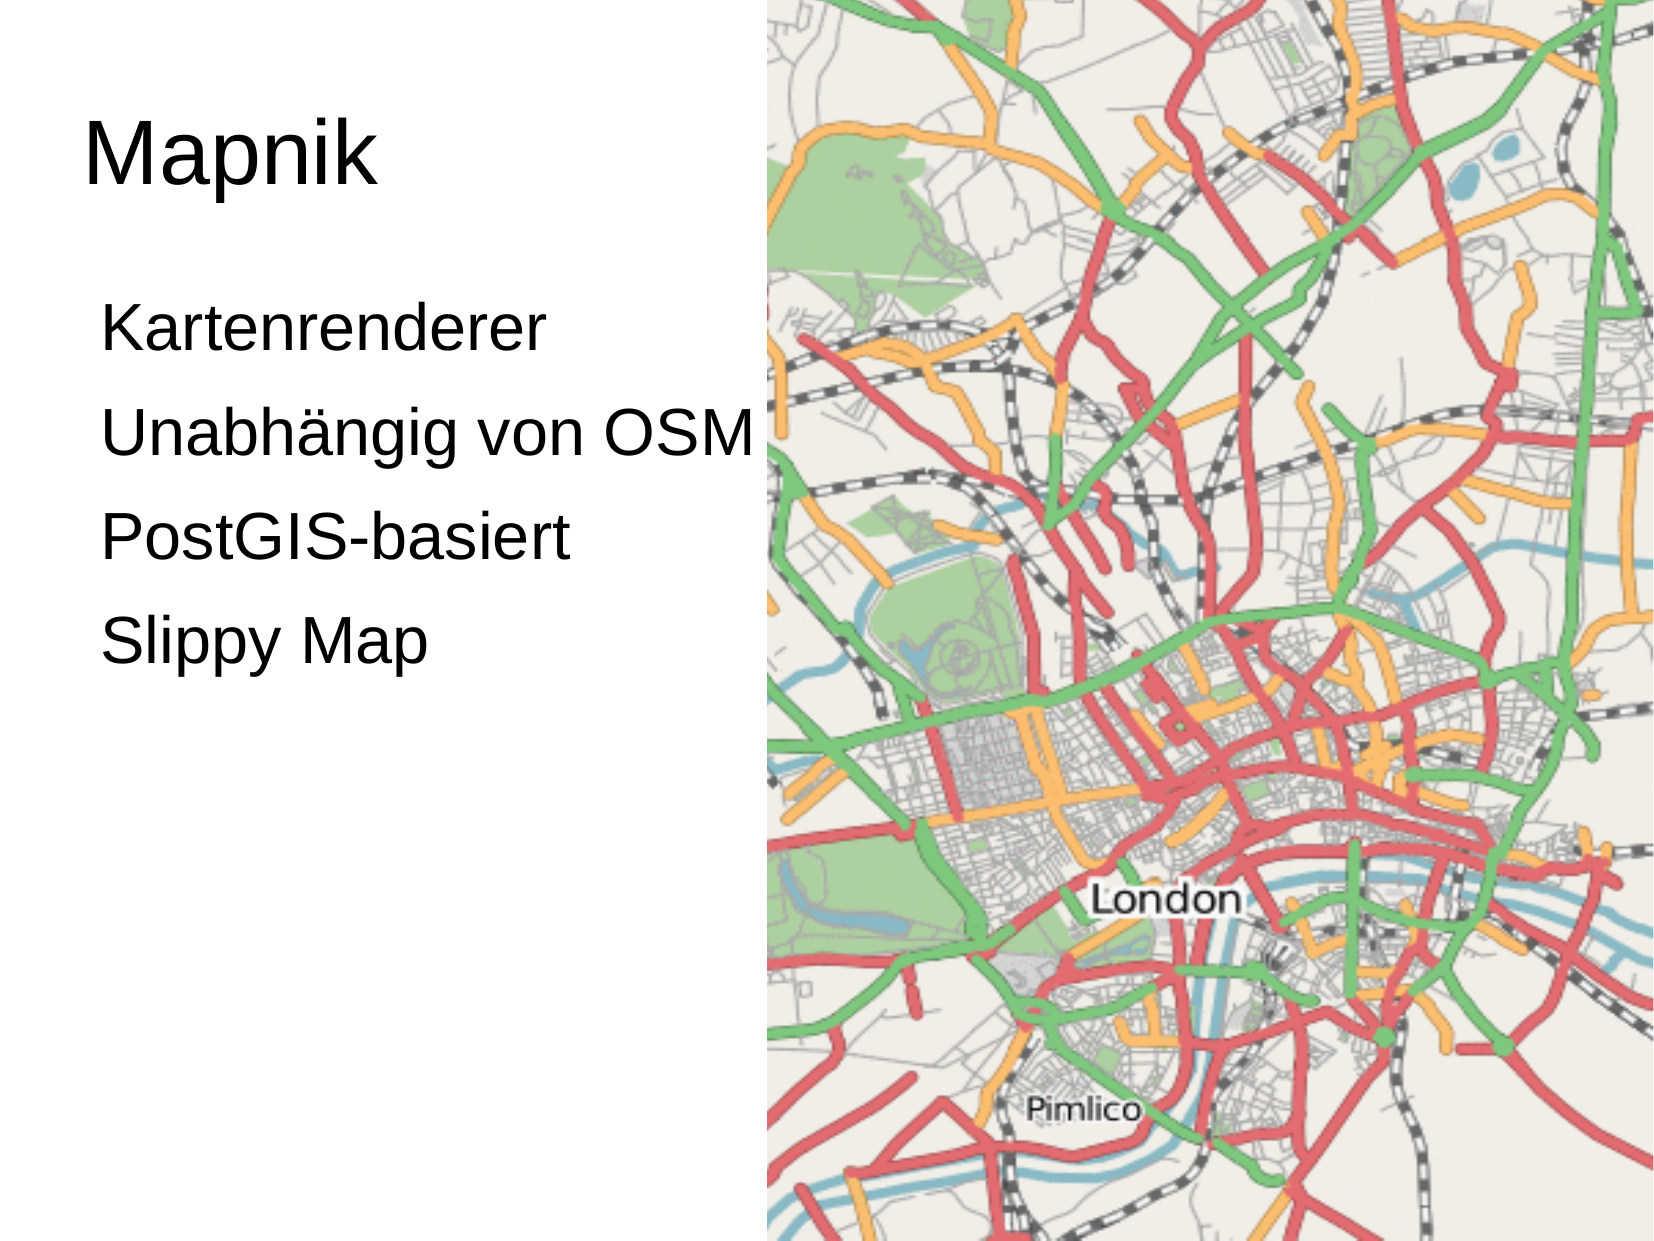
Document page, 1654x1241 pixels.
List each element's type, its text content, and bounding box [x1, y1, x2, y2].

list Kartenrenderer Unabhängig von OSM PostGIS-basiert Slippy Map [82, 290, 767, 1109]
picture [767, 0, 1654, 1241]
title Mapnik [82, 49, 767, 257]
